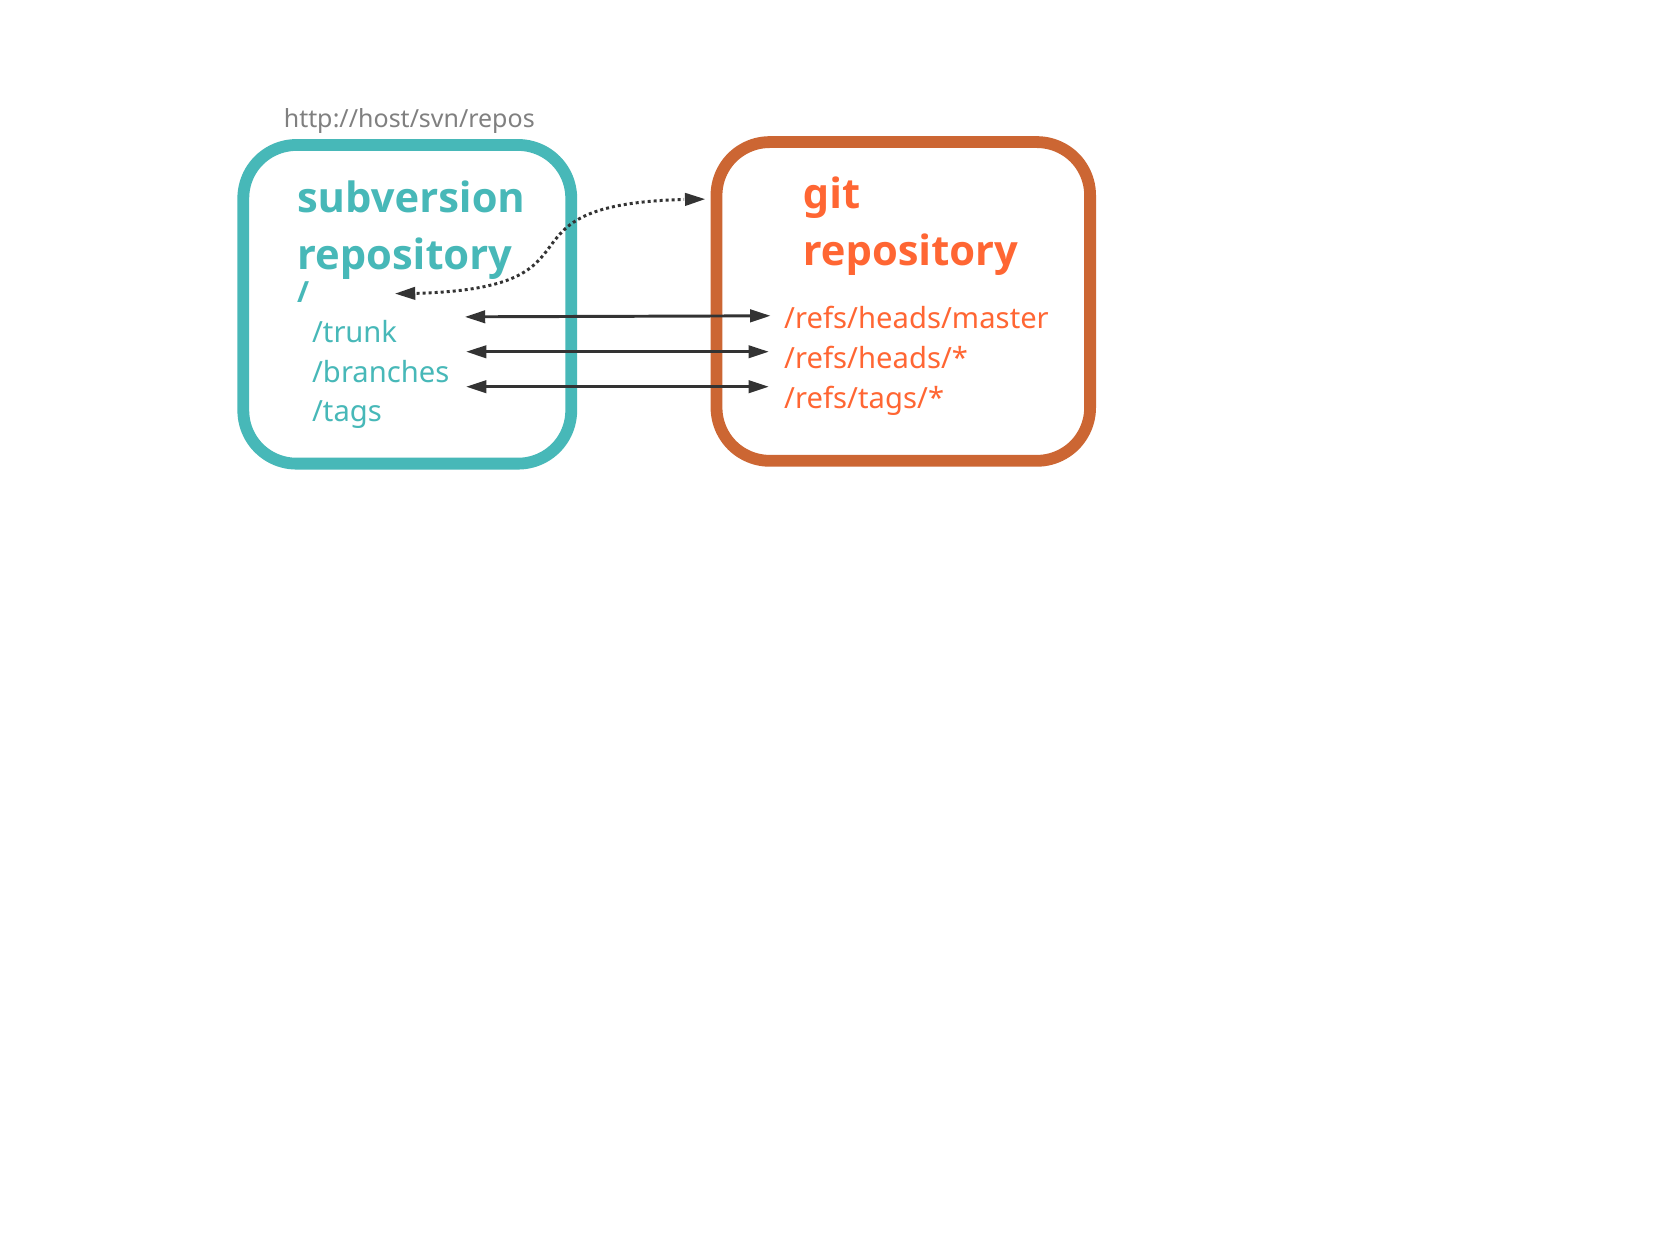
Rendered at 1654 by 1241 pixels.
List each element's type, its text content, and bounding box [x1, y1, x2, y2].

text_box /refs/heads/master /refs/heads/* /refs/tags/* [761, 290, 1066, 441]
text_box subversion repository [282, 160, 548, 274]
text_box http://host/svn/repos [269, 93, 547, 137]
text_box / /trunk /branches /tags [282, 264, 468, 415]
text_box git repository [788, 156, 1029, 269]
